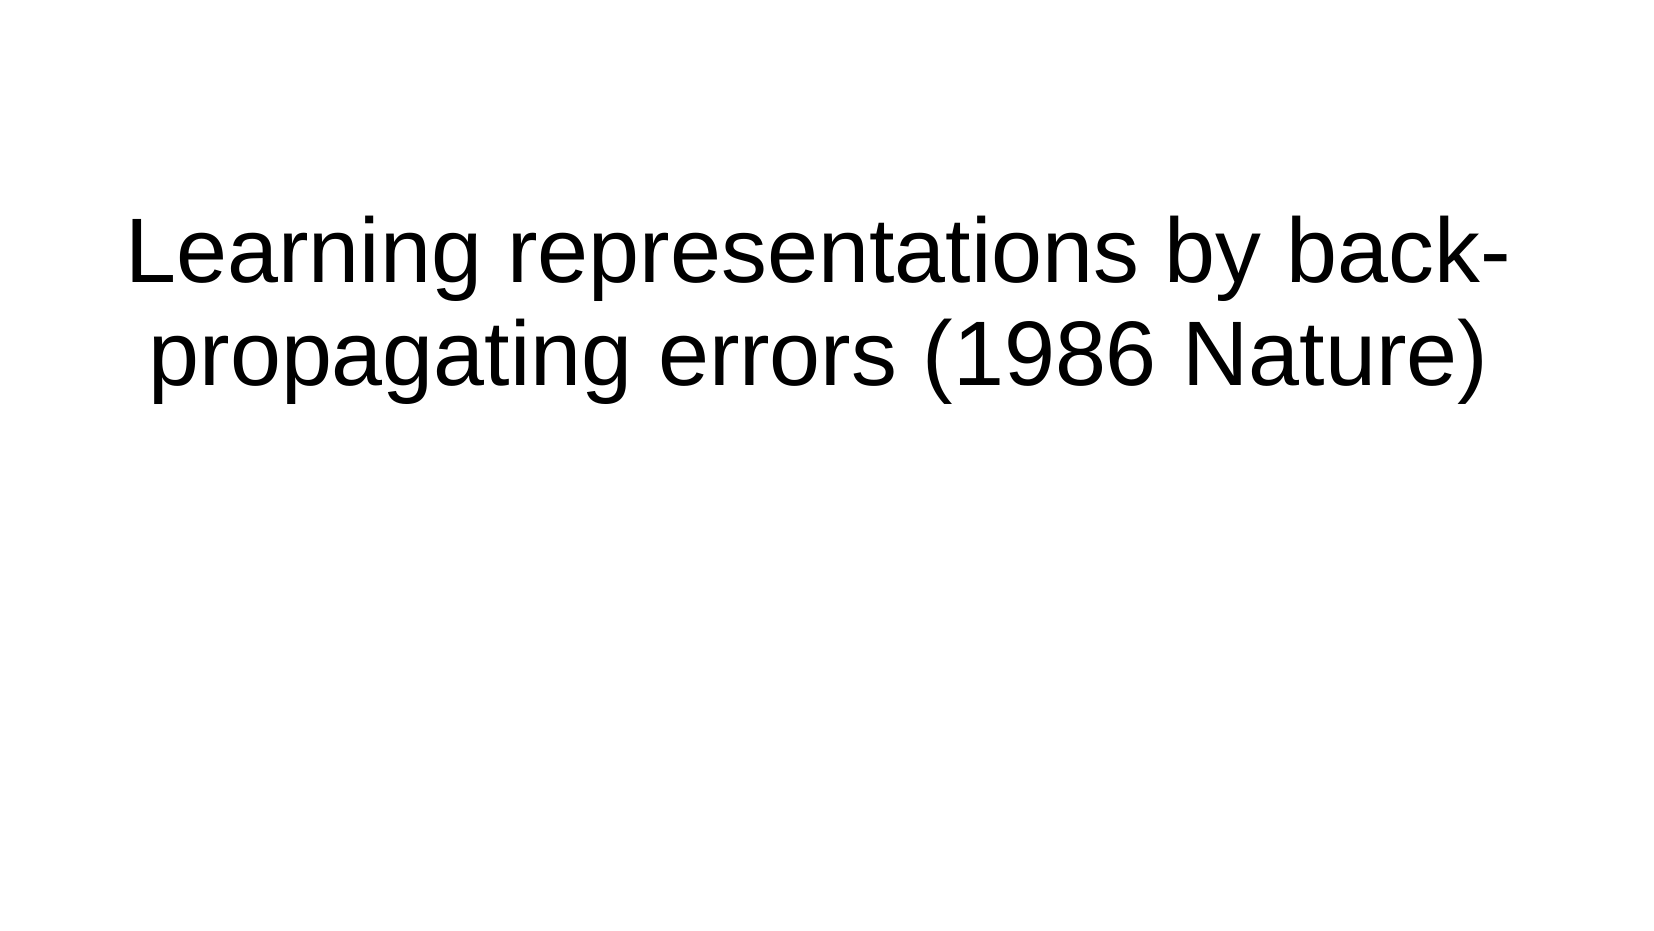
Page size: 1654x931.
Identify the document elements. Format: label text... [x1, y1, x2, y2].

title Learning representations by back-propagating errors (1986 Nature) [75, 199, 1564, 406]
